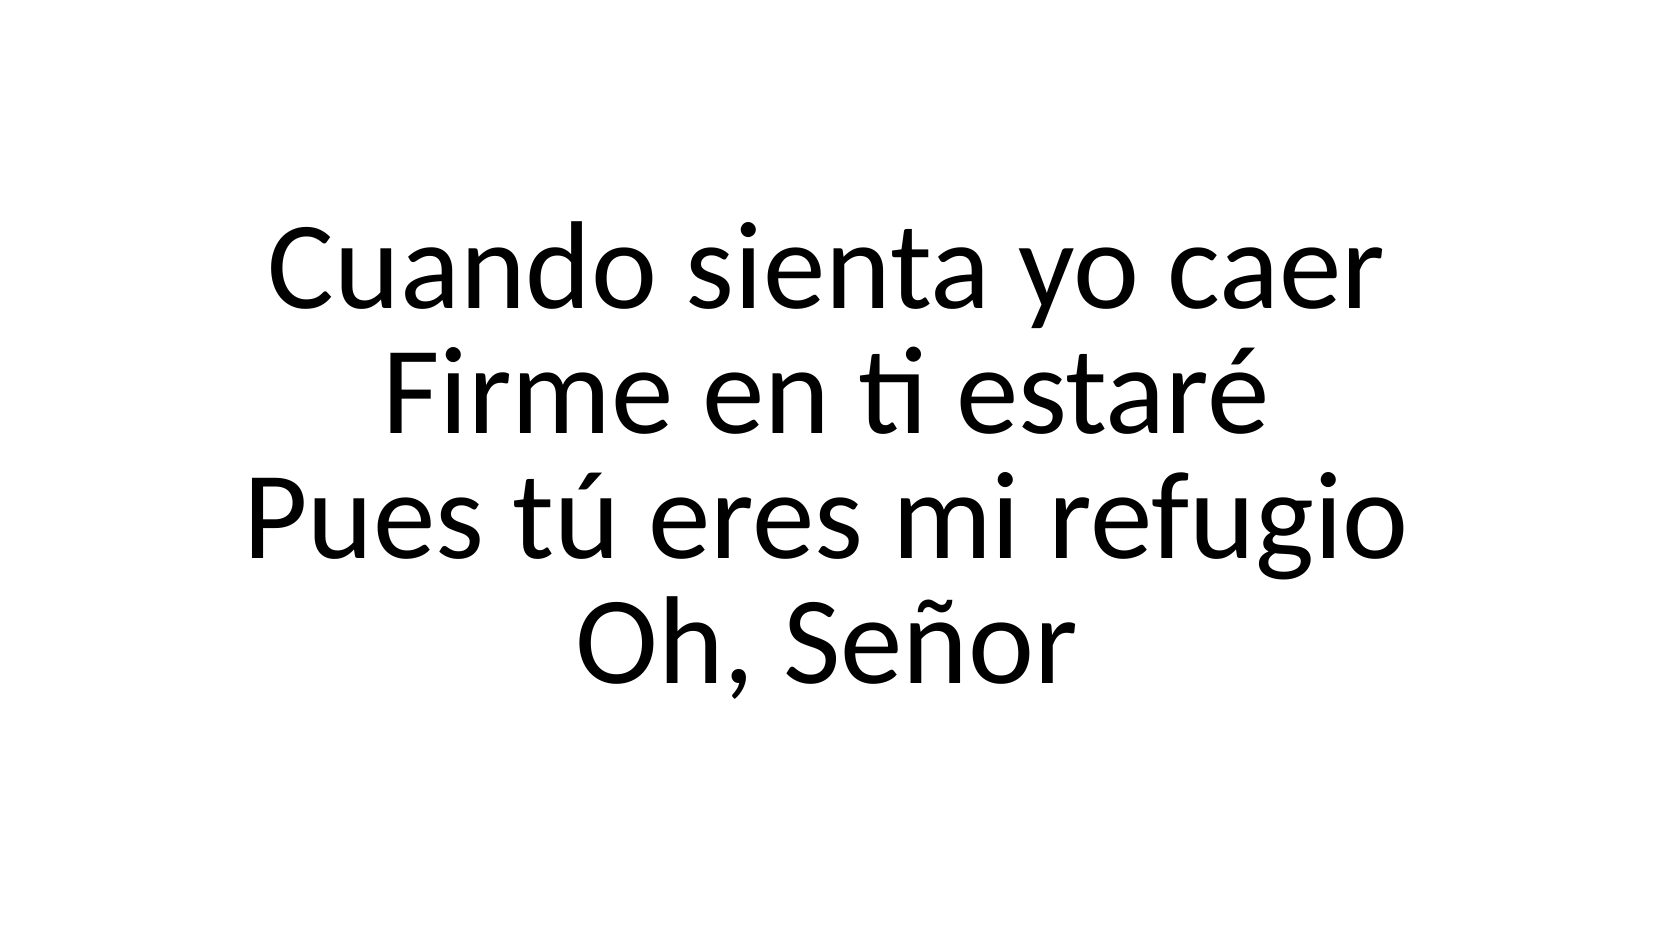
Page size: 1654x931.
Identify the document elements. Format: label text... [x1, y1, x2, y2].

title Cuando sienta yo caer Firme en ti estaré Pues tú eres mi refugio Oh, Señor [0, 0, 1654, 931]
